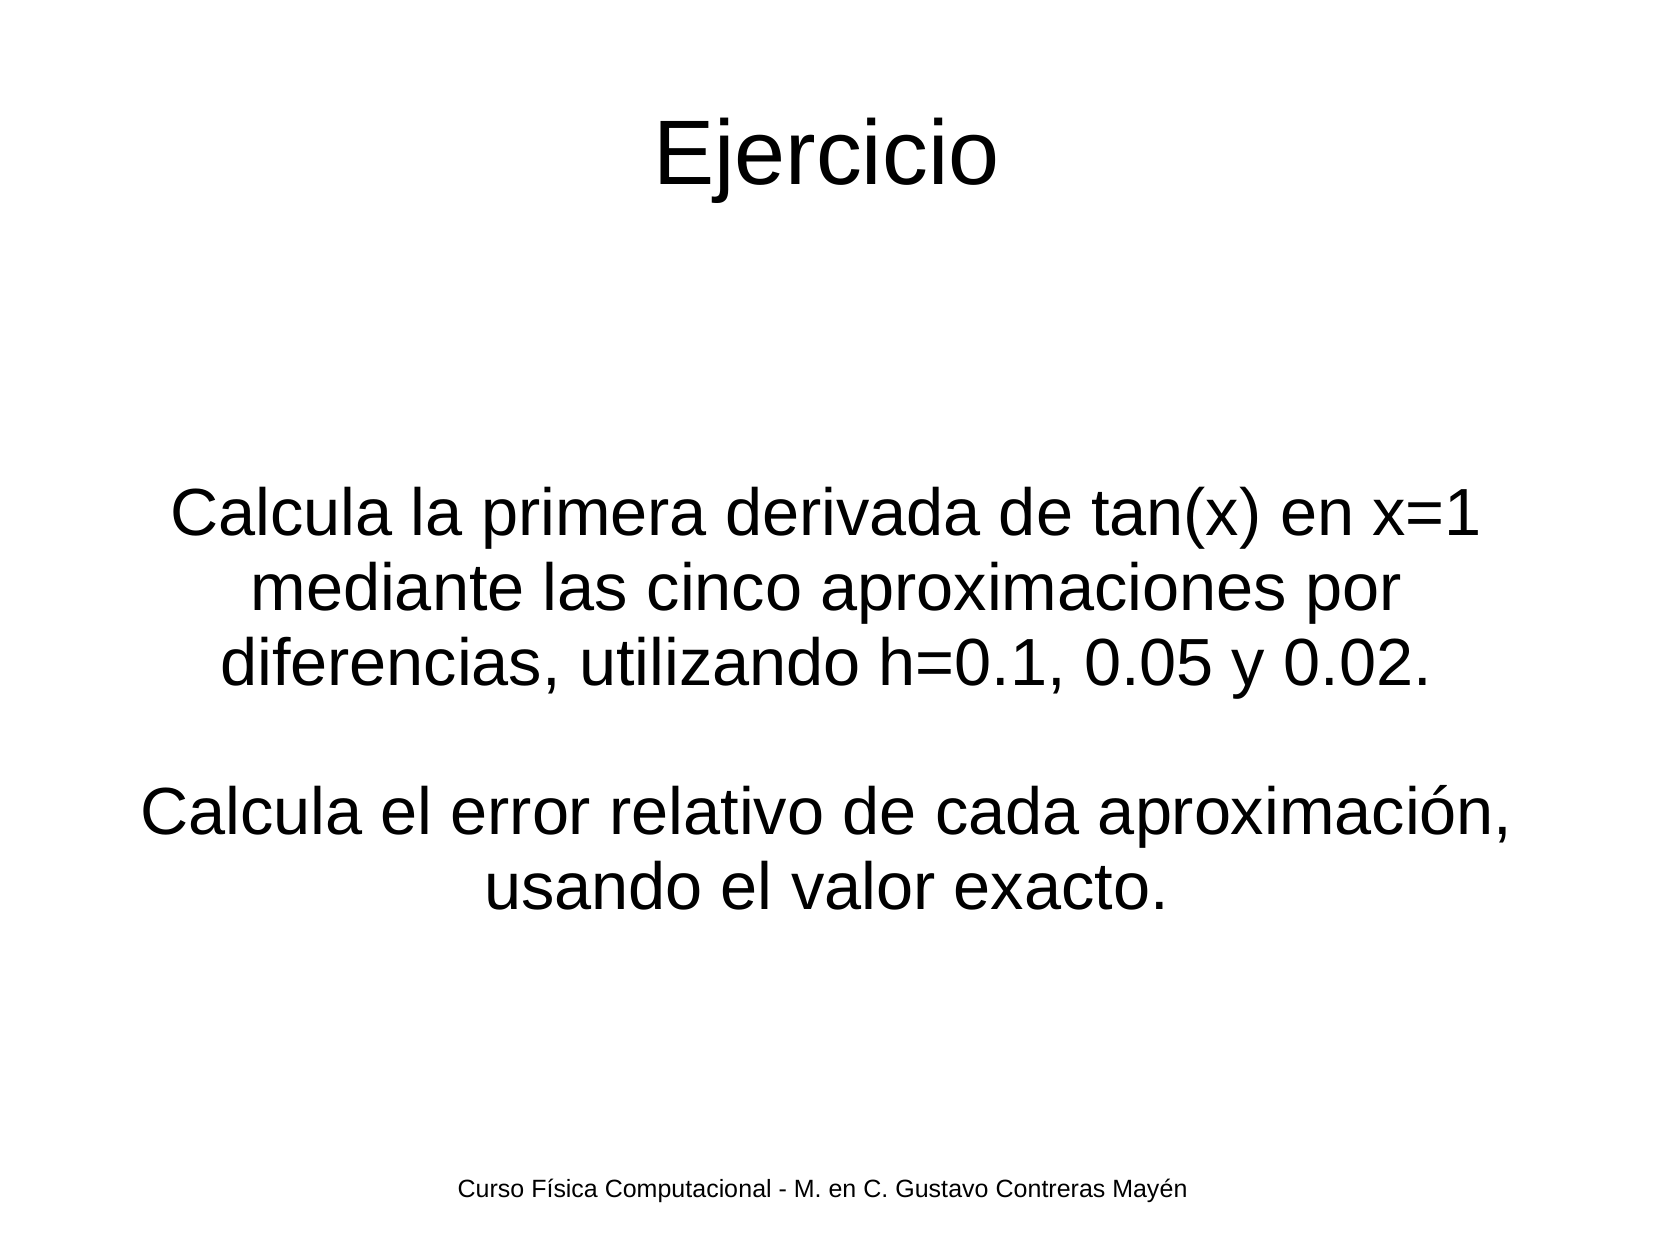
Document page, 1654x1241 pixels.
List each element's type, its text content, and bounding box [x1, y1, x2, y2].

title Ejercicio [82, 56, 1571, 250]
subtitle Calcula la primera derivada de tan(x) en x=1 mediante las cinco aproximaciones por diferencias, utilizando h=0.1, 0.05 y 0.02. Calcula el error relativo de cada aproximación, usando el valor exacto. [82, 297, 1571, 1102]
